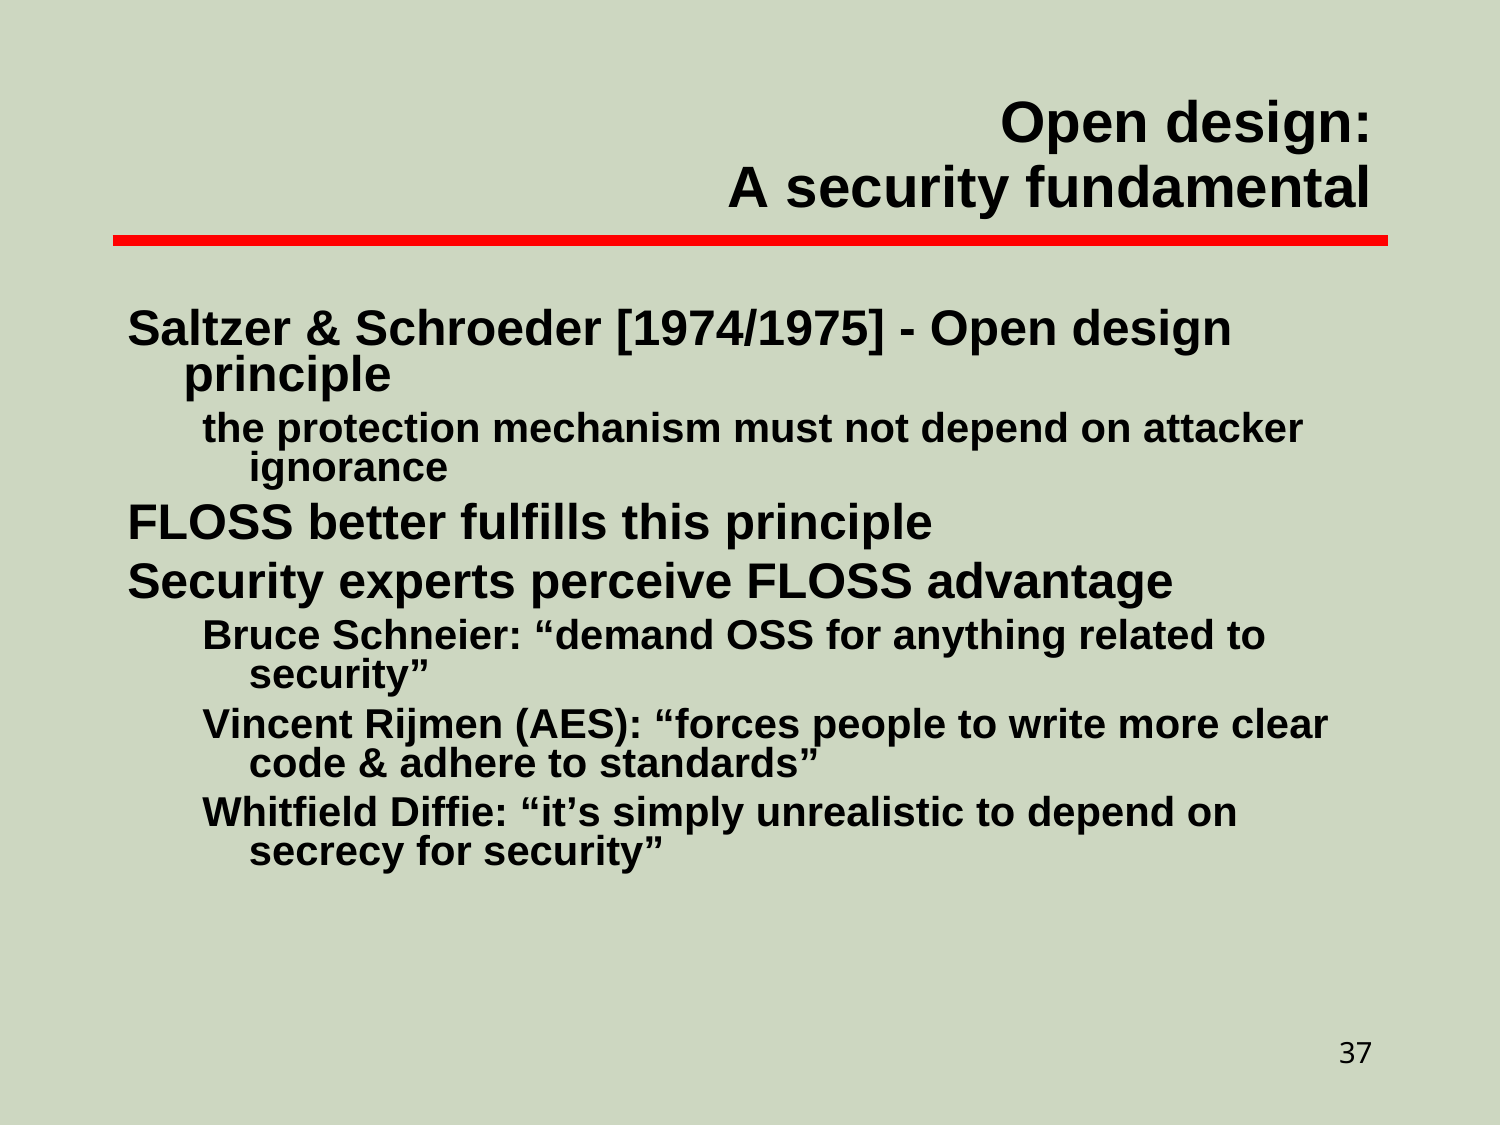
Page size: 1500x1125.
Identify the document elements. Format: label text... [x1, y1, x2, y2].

list Saltzer & Schroeder [1974/1975] - Open design principle the protection mechanism must not depend on attacker ignorance FLOSS better fulfills this principle Security experts perceive FLOSS advantage Bruce Schneier: “demand OSS for anything related to security” Vincent Rijmen (AES): “forces people to write more clear code & adhere to standards” Whitfield Diffie: “it’s simply unrealistic to depend on secrecy for security” [112, 299, 1388, 1001]
title Open design: A security fundamental [337, 72, 1388, 238]
